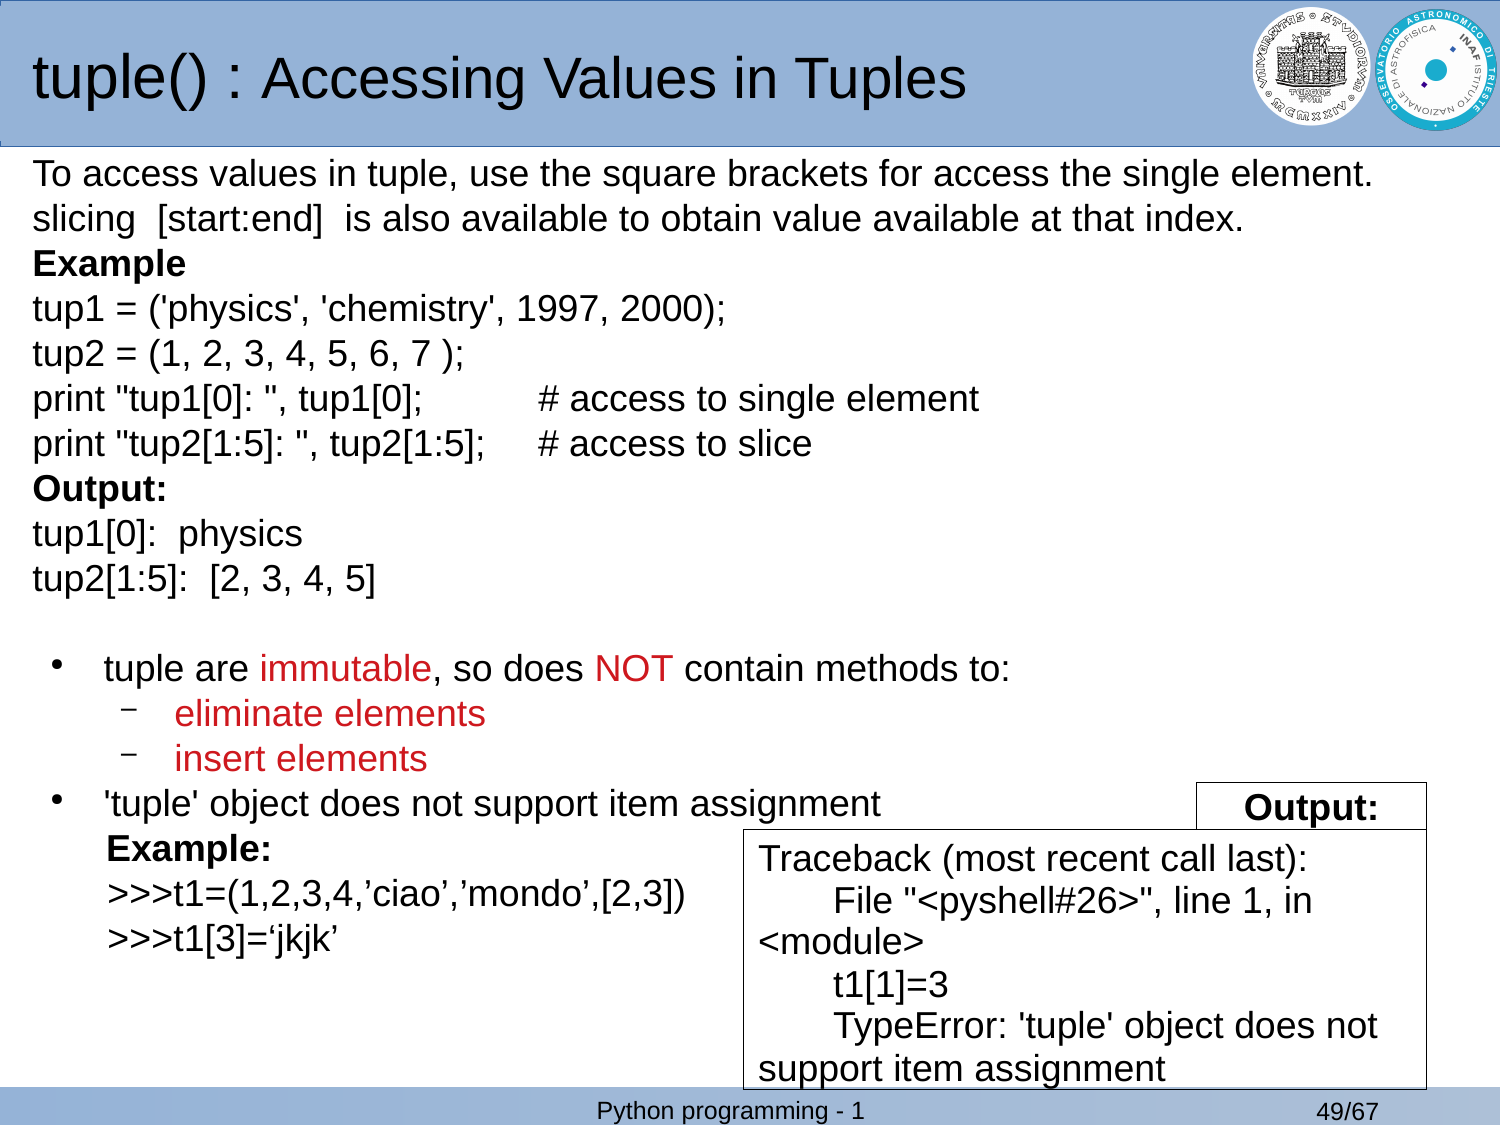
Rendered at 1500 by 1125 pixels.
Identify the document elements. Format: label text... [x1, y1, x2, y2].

text_box [743, 782, 1427, 1090]
picture [1253, 0, 1500, 156]
list To access values in tuple, use the square brackets for access the single element. slicing [start:end] is also available to obtain value available at that index. Example tup1 = ('physics', 'chemistry', 1997, 2000); tup2 = (1, 2, 3, 4, 5, 6, 7 ); print "tup1[0]: ", tup1[0]; # access to single element print "tup2[1:5]: ", tup2[1:5]; # access to slice Output: tup1[0]: physics tup2[1:5]: [2, 3, 4, 5] tuple are immutable, so does NOT contain methods to: eliminate elements insert elements 'tuple' object does not support item assignment Example: >>>t1=(1,2,3,4,’ciao’,’mondo’,[2,3]) >>>t1[3]=‘jkjk’ [17, 140, 1495, 1053]
text_box Output: [1229, 778, 1475, 836]
text_box tuple() : Accessing Values in Tuples [0, 5, 1253, 141]
text_box Traceback (most recent call last): File "<pyshell#26>", line 1, in <module> t1[1]=3 TypeError: 'tuple' object does not support item assignment [743, 829, 1500, 1125]
